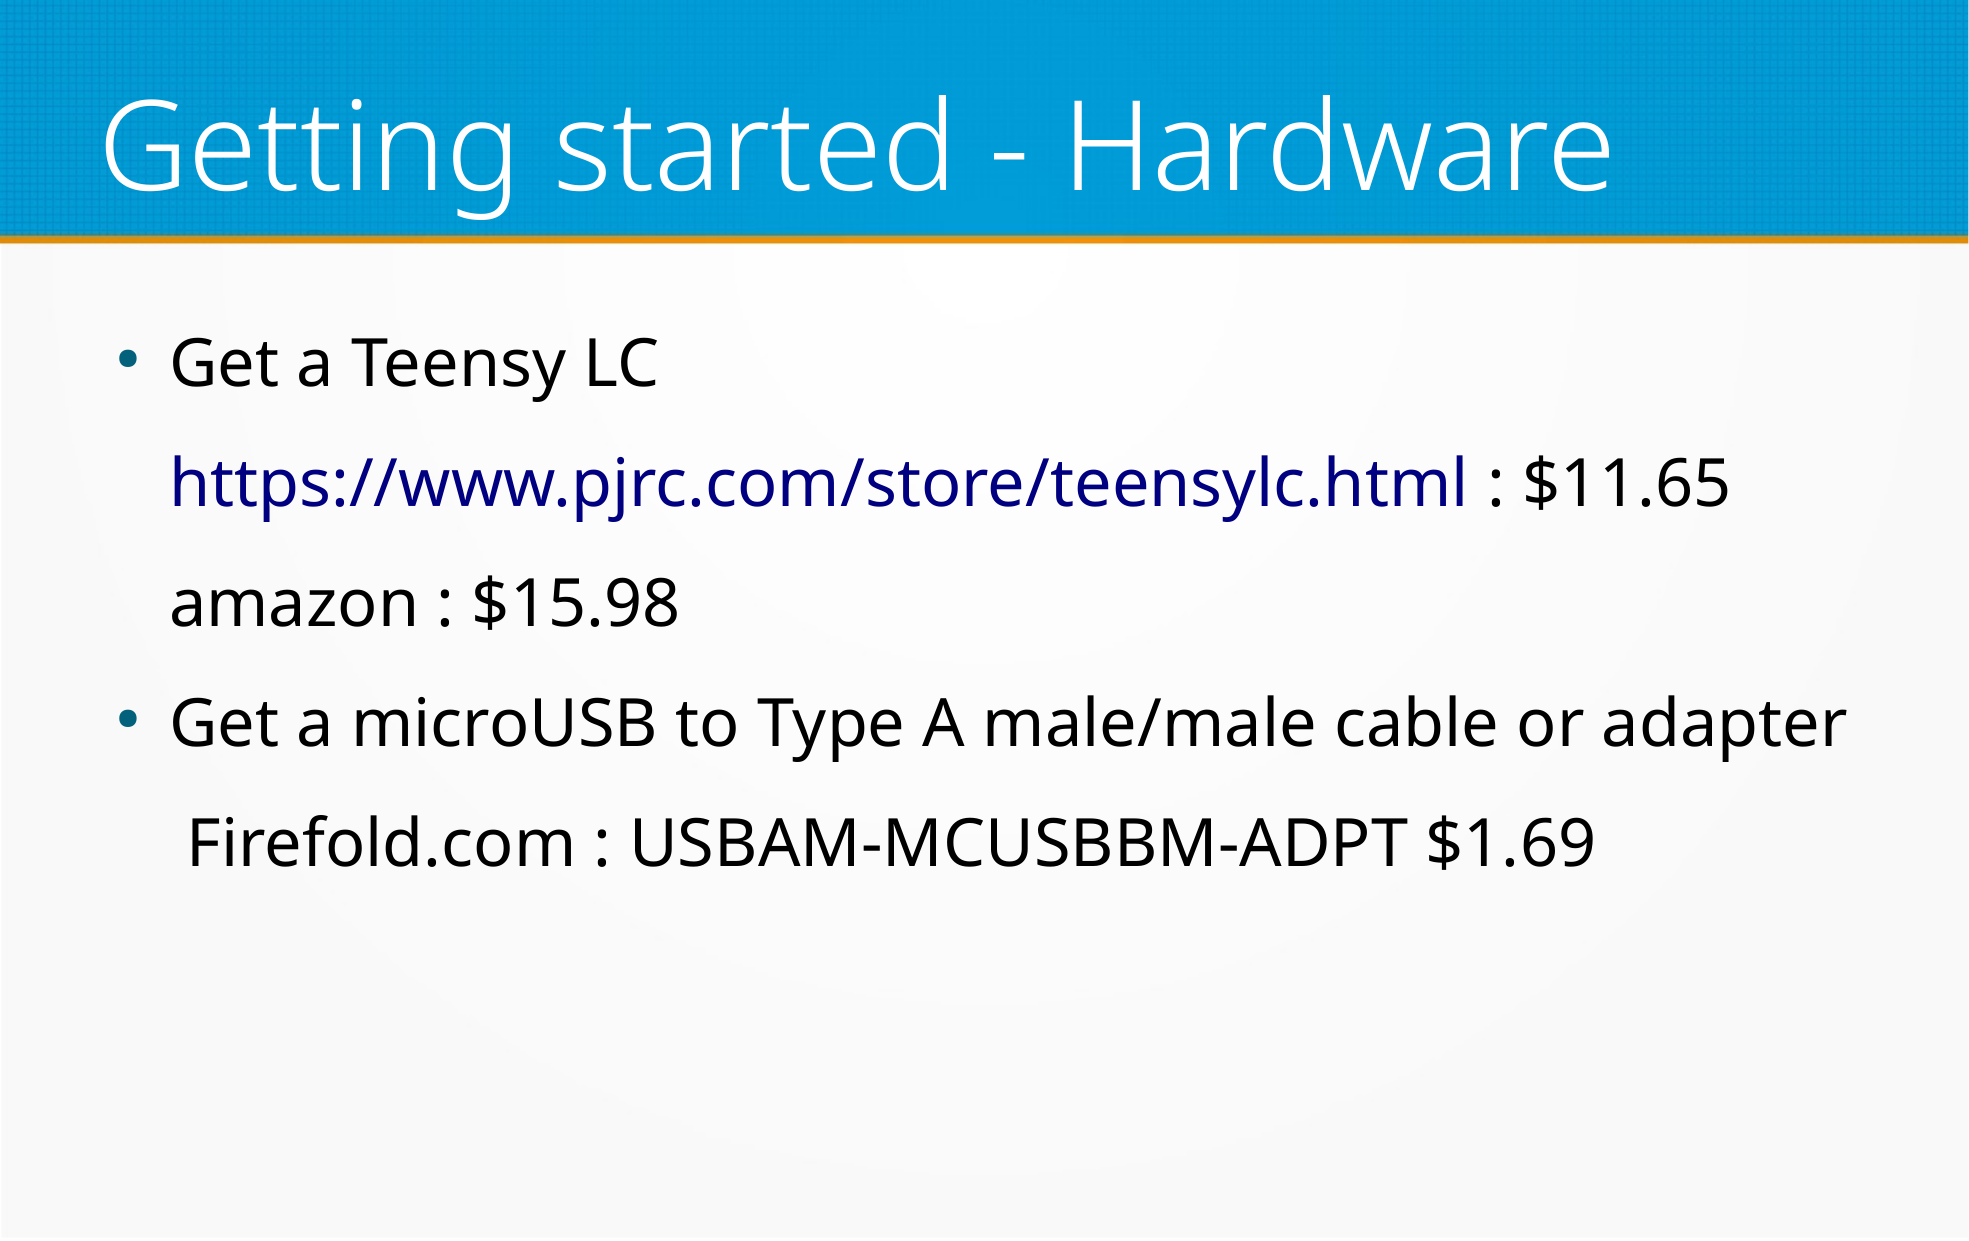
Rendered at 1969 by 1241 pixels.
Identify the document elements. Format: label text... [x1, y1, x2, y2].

picture [0, 233, 1969, 1241]
list Get a Teensy LC https://www.pjrc.com/store/teensylc.html : $11.65 amazon : $15.98 Get a microUSB to Type A male/male cable or adapter Firefold.com : USBAM-MCUSBBM-ADPT $1.69 [98, 315, 1861, 1081]
title Getting started - Hardware [98, 19, 1870, 227]
